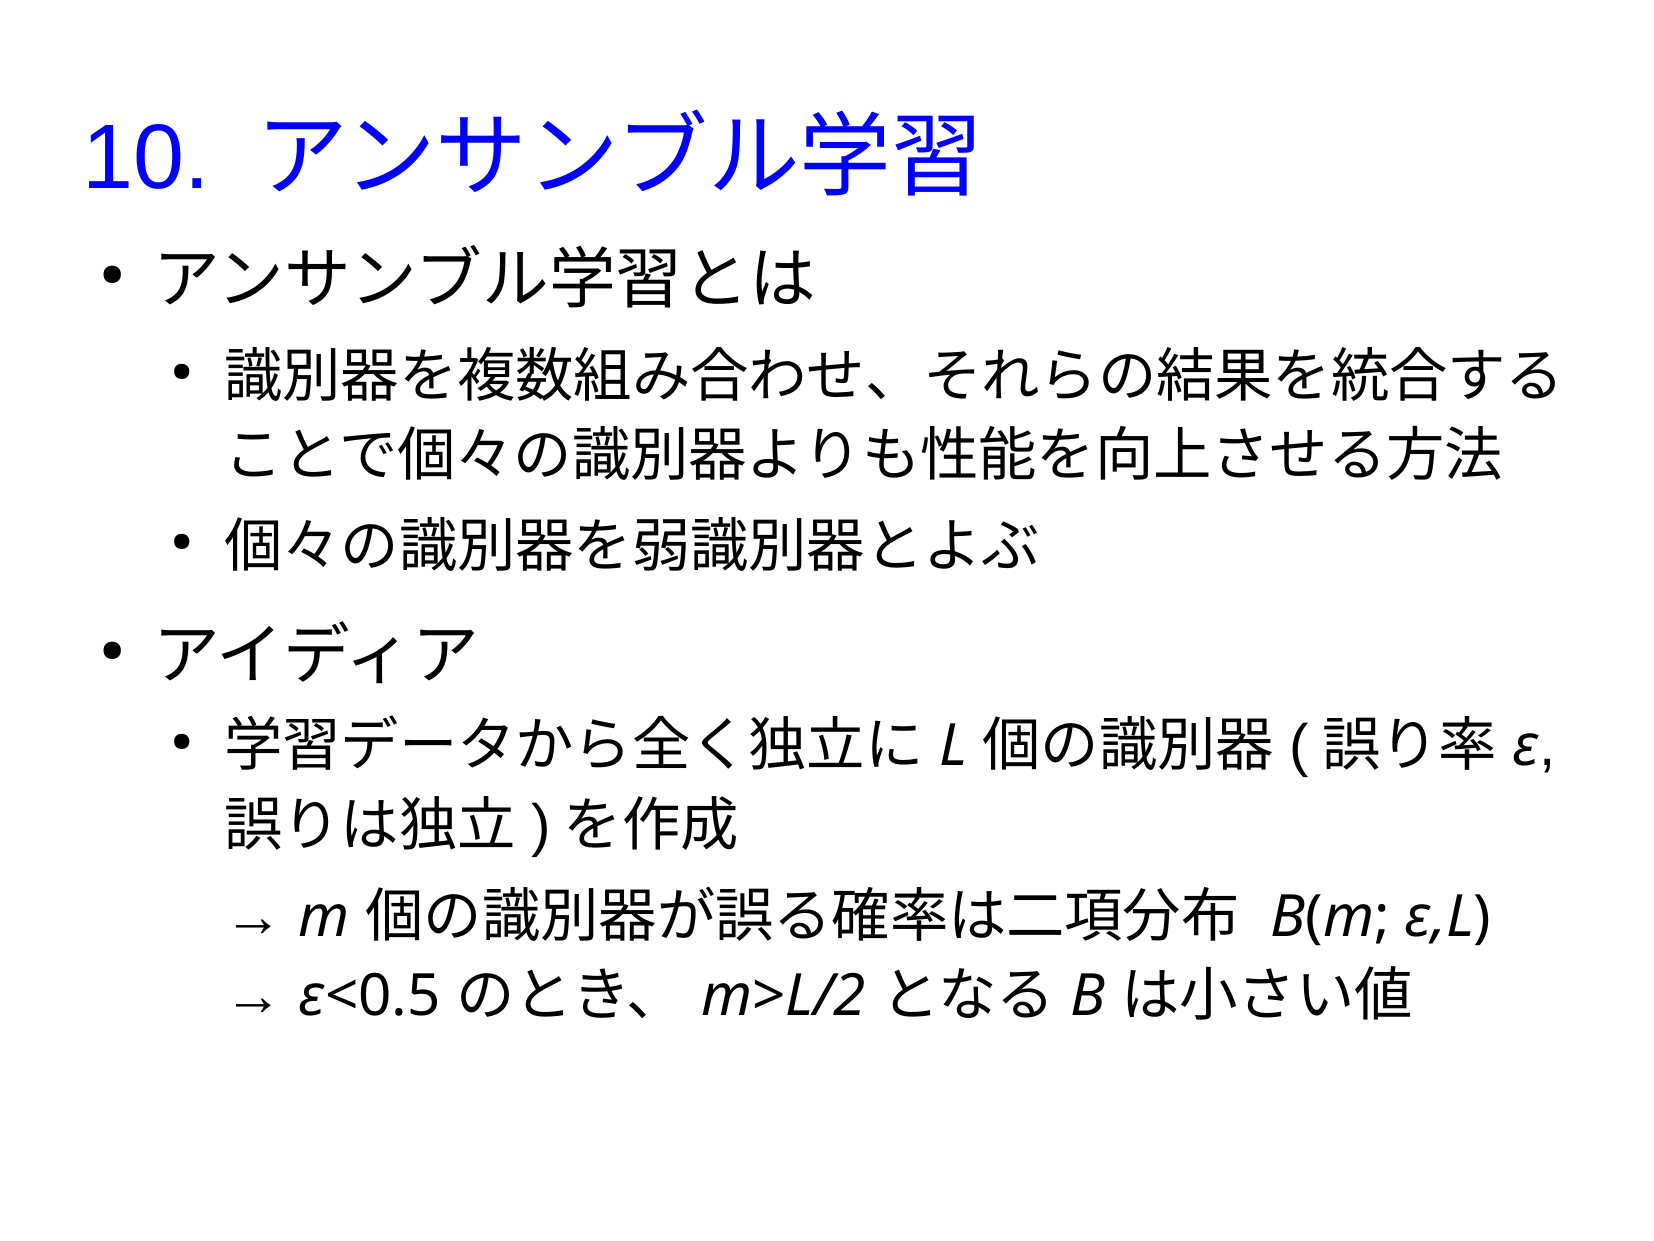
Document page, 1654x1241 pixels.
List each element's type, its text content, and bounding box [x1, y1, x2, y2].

title 10. アンサンブル学習 [82, 49, 1571, 231]
list アンサンブル学習とは 識別器を複数組み合わせ、それらの結果を統合することで個々の識別器よりも性能を向上させる方法 個々の識別器を弱識別器とよぶ アイディア 学習データから全く独立にL個の識別器(誤り率ε, 誤りは独立)を作成 → m個の識別器が誤る確率は二項分布 B(m; ε,L) → ε<0.5のとき、m>L/2となるBは小さい値 [82, 231, 1595, 1127]
